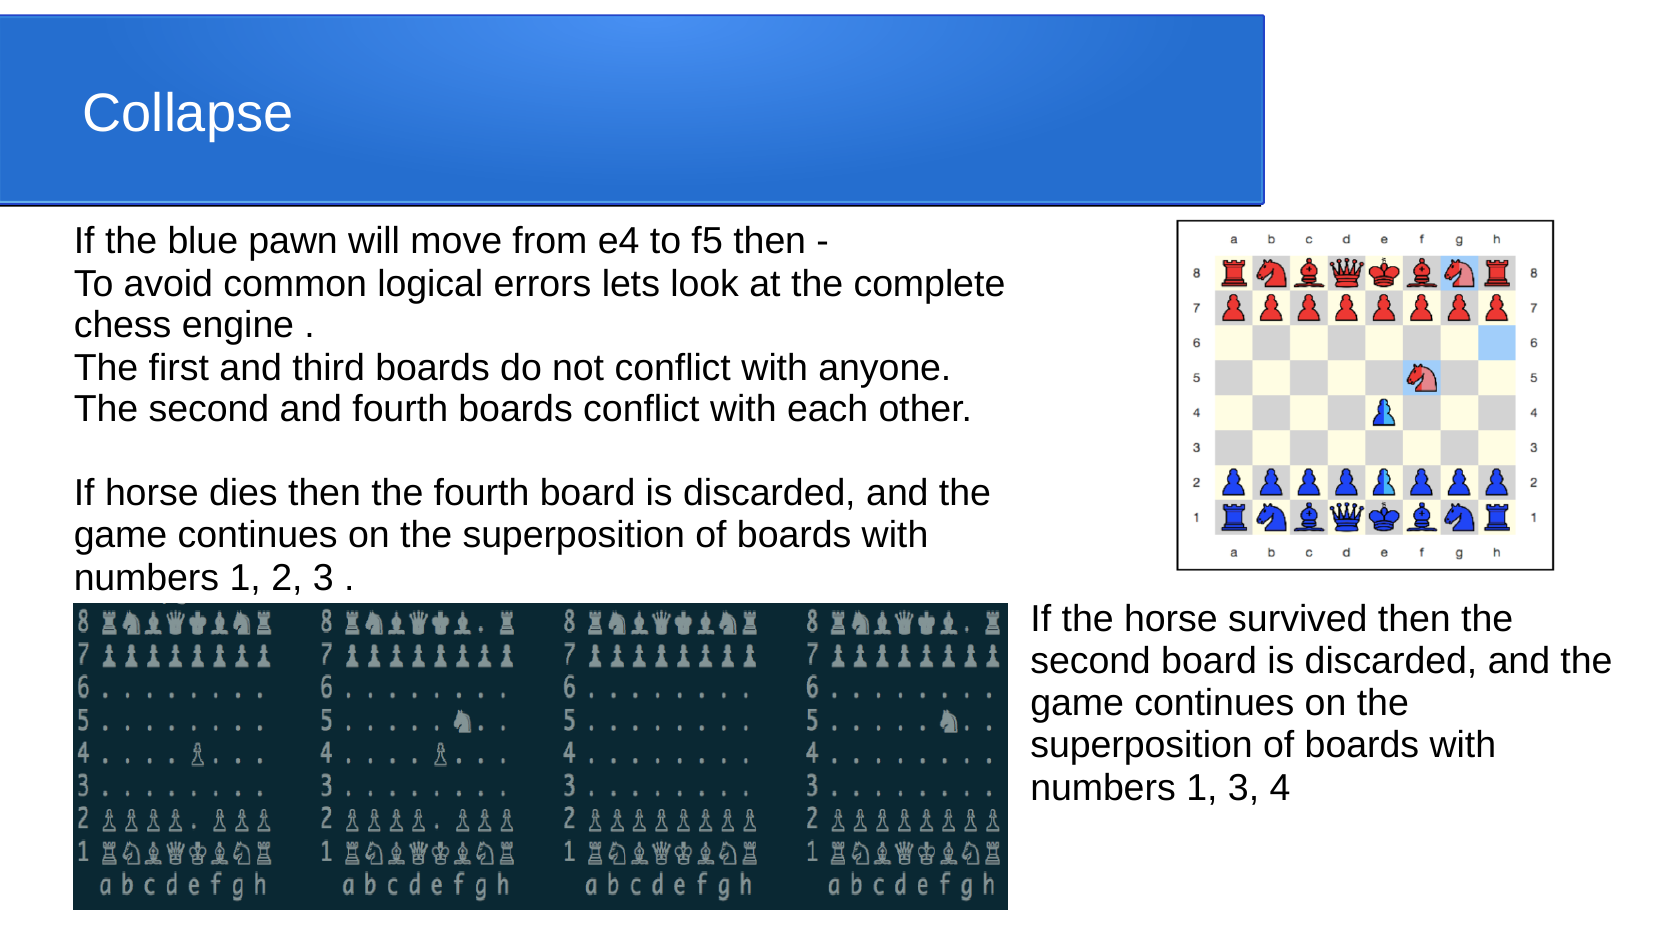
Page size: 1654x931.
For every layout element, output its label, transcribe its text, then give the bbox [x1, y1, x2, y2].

picture [1169, 212, 1562, 579]
title Collapse [82, 35, 1235, 189]
picture [70, 601, 1008, 910]
text_box If the horse survived then the second board is discarded, and the game continues on the superposition of boards with numbers 1, 3, 4 [1015, 590, 1630, 816]
text_box If the blue pawn will move from e4 to f5 then - To avoid common logical errors lets look at the complete chess engine . The first and third boards do not conflict with anyone. The second and fourth boards conflict with each other. If horse dies then the fourth board is discarded, and the game continues on the superposition of boards with numbers 1, 2, 3 . [59, 212, 1075, 648]
